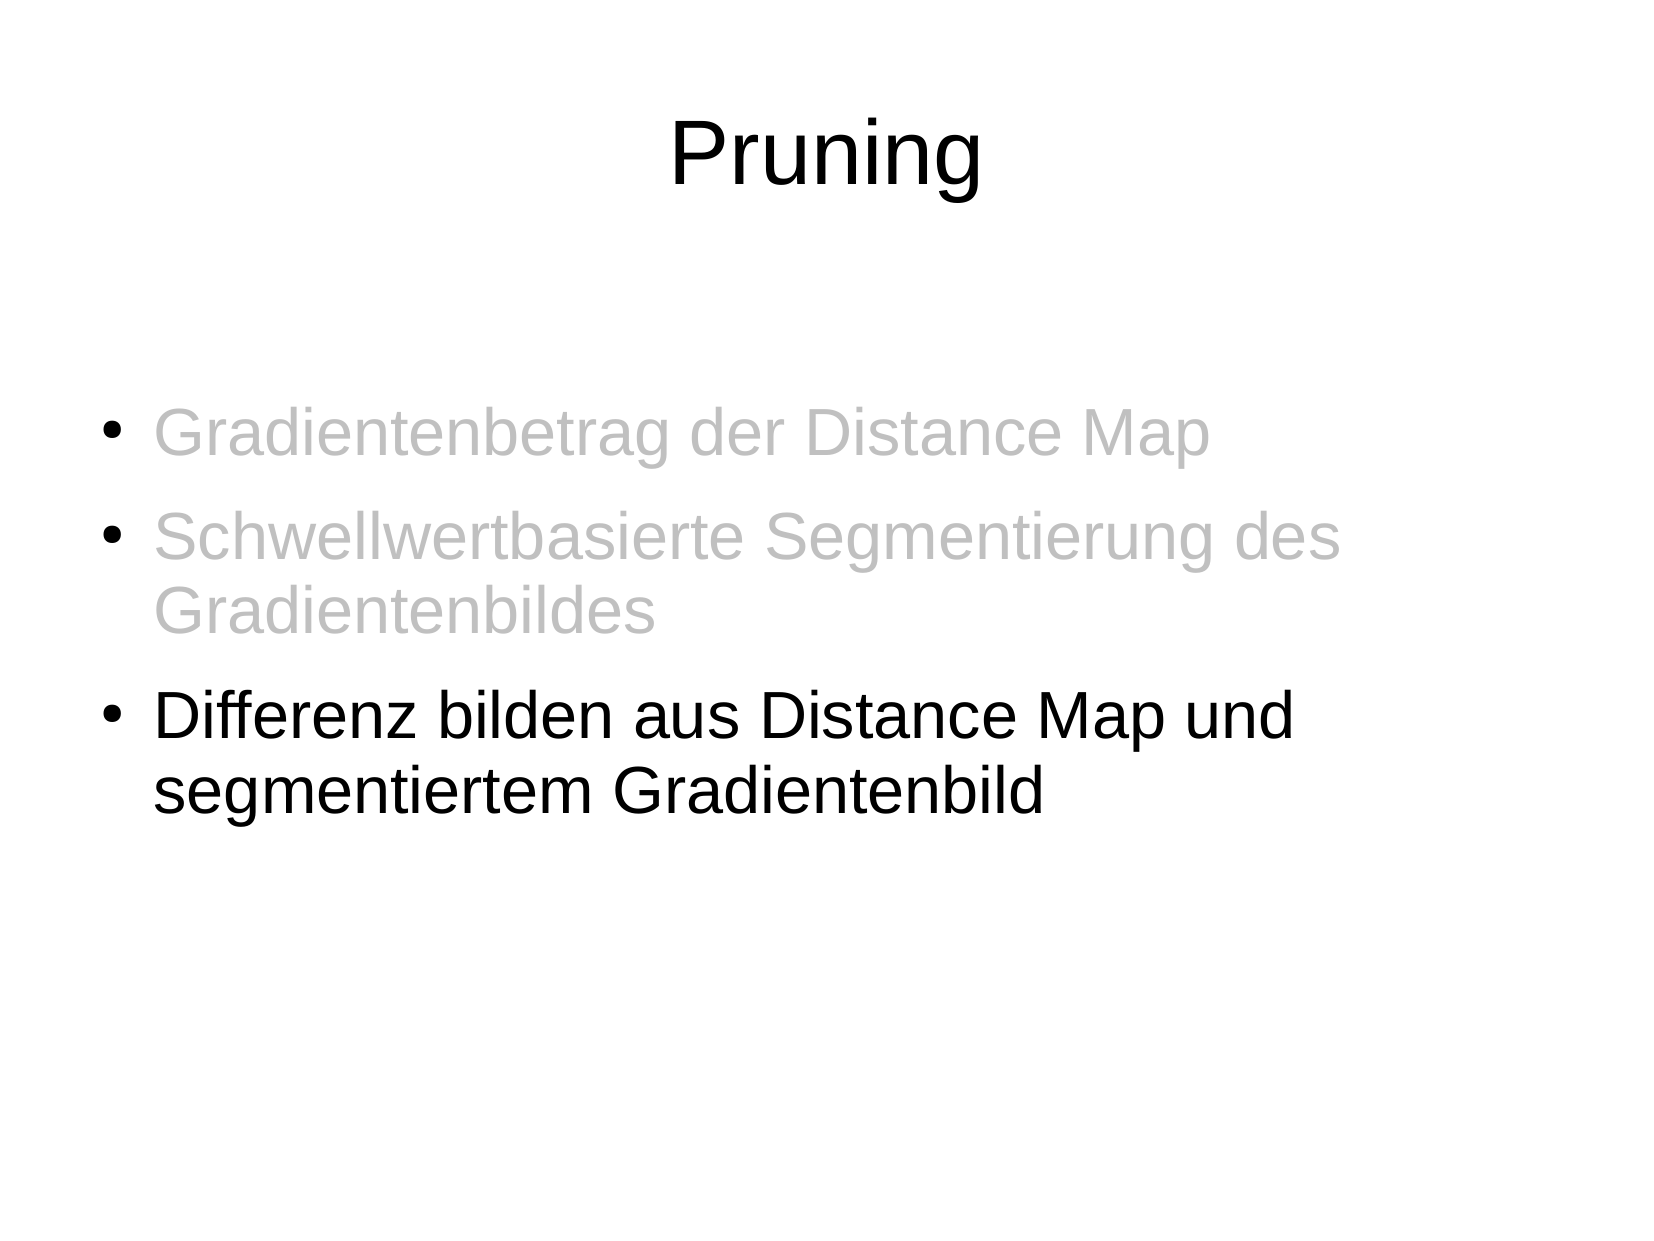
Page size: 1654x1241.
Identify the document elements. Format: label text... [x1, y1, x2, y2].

title Pruning [82, 49, 1571, 257]
list Gradientenbetrag der Distance Map Schwellwertbasierte Segmentierung des Gradientenbildes Differenz bilden aus Distance Map und segmentiertem Gradientenbild [82, 290, 1538, 1010]
